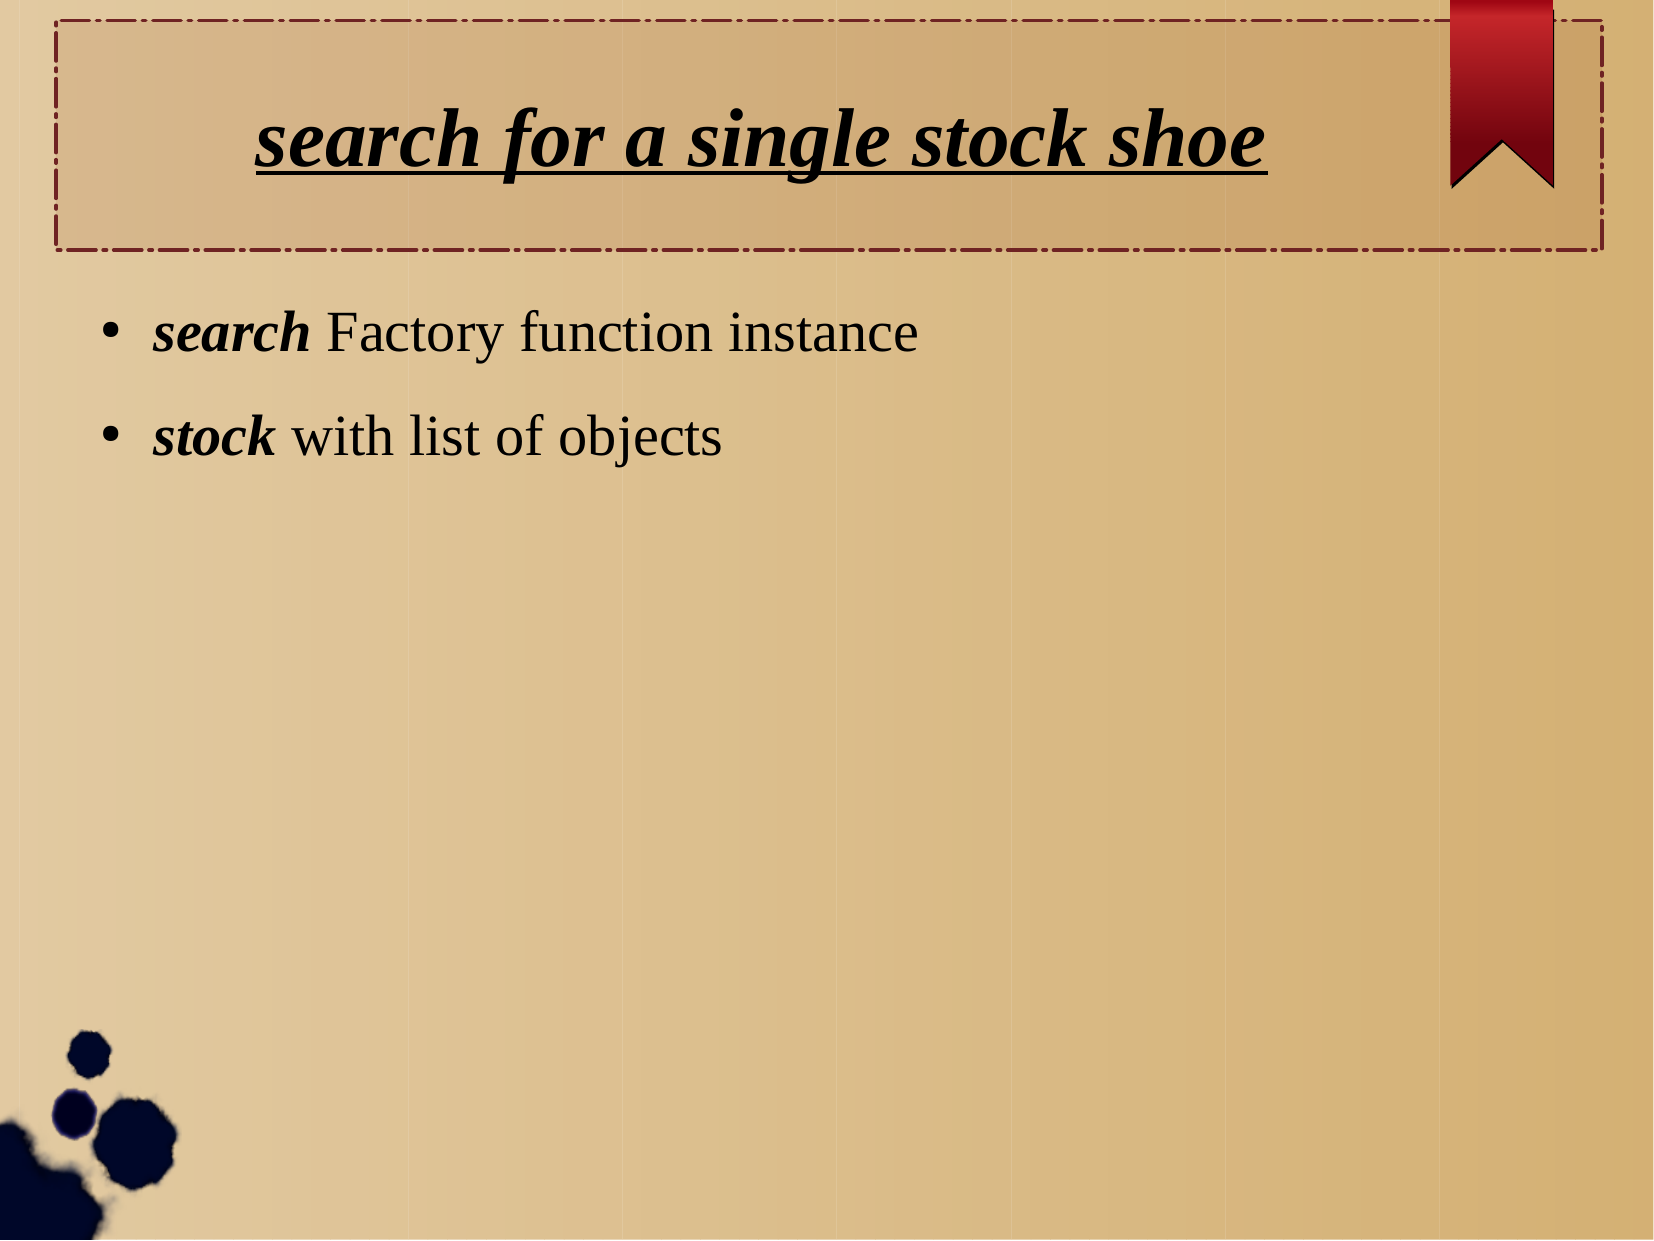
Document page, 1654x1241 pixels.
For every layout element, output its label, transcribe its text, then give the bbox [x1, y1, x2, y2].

title search for a single stock shoe [82, 47, 1412, 229]
list search Factory function instance stock with list of objects [82, 299, 1571, 1019]
